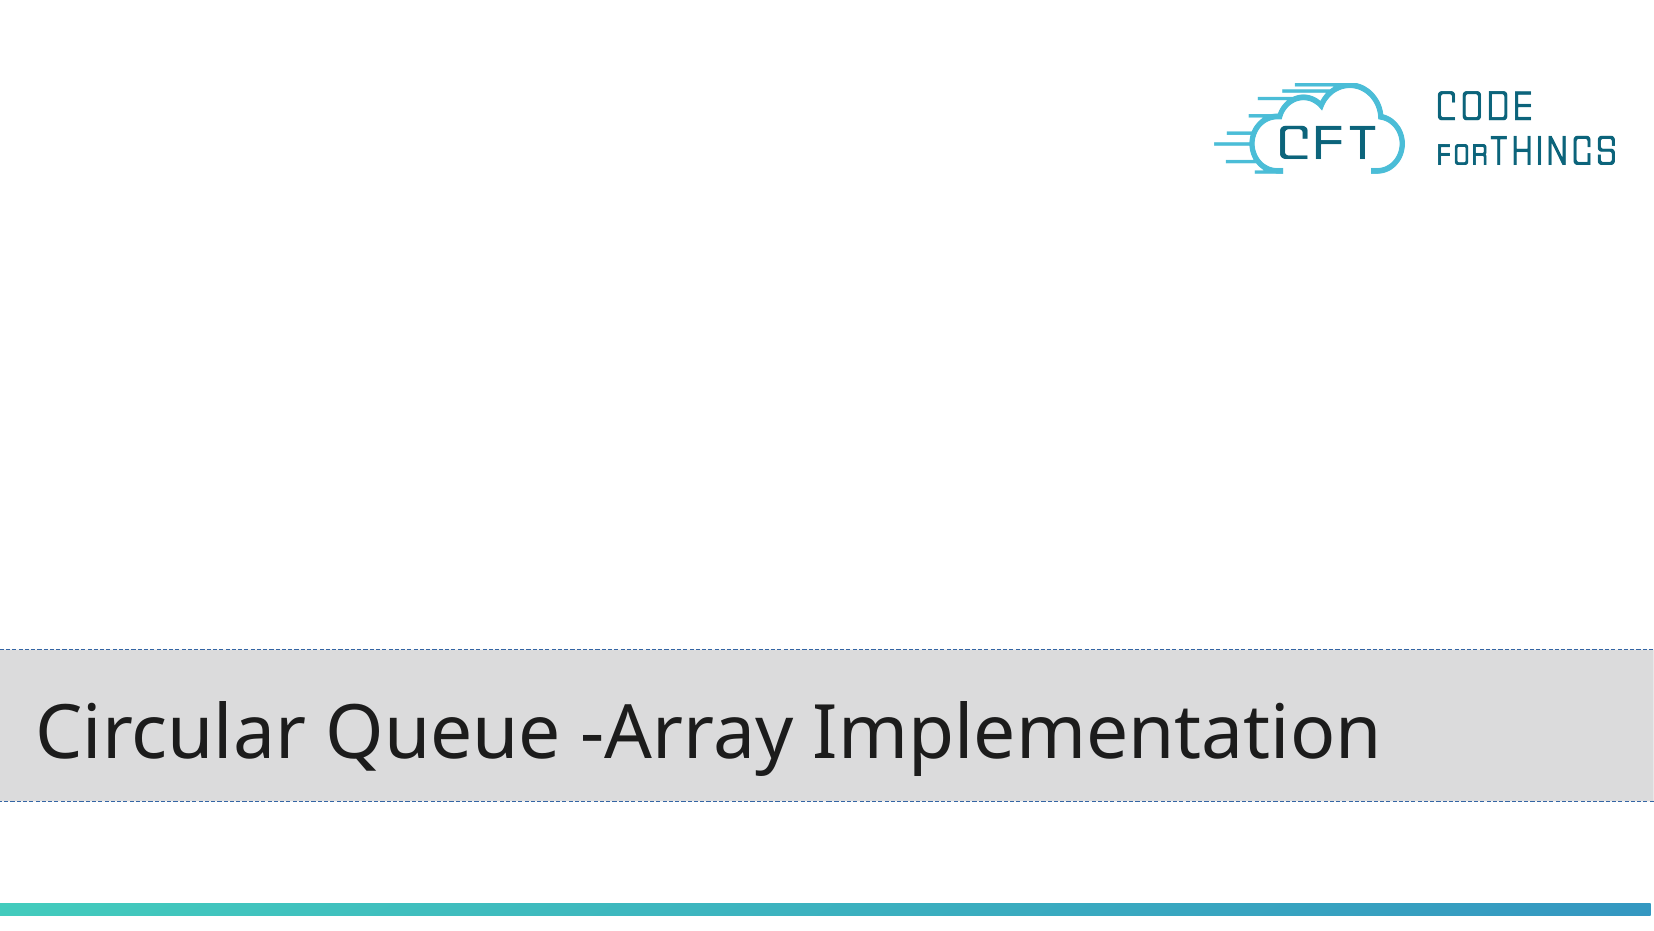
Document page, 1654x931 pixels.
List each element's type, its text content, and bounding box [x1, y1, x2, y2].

title Circular Queue -Array Implementation [35, 641, 1654, 817]
picture [1214, 83, 1615, 174]
